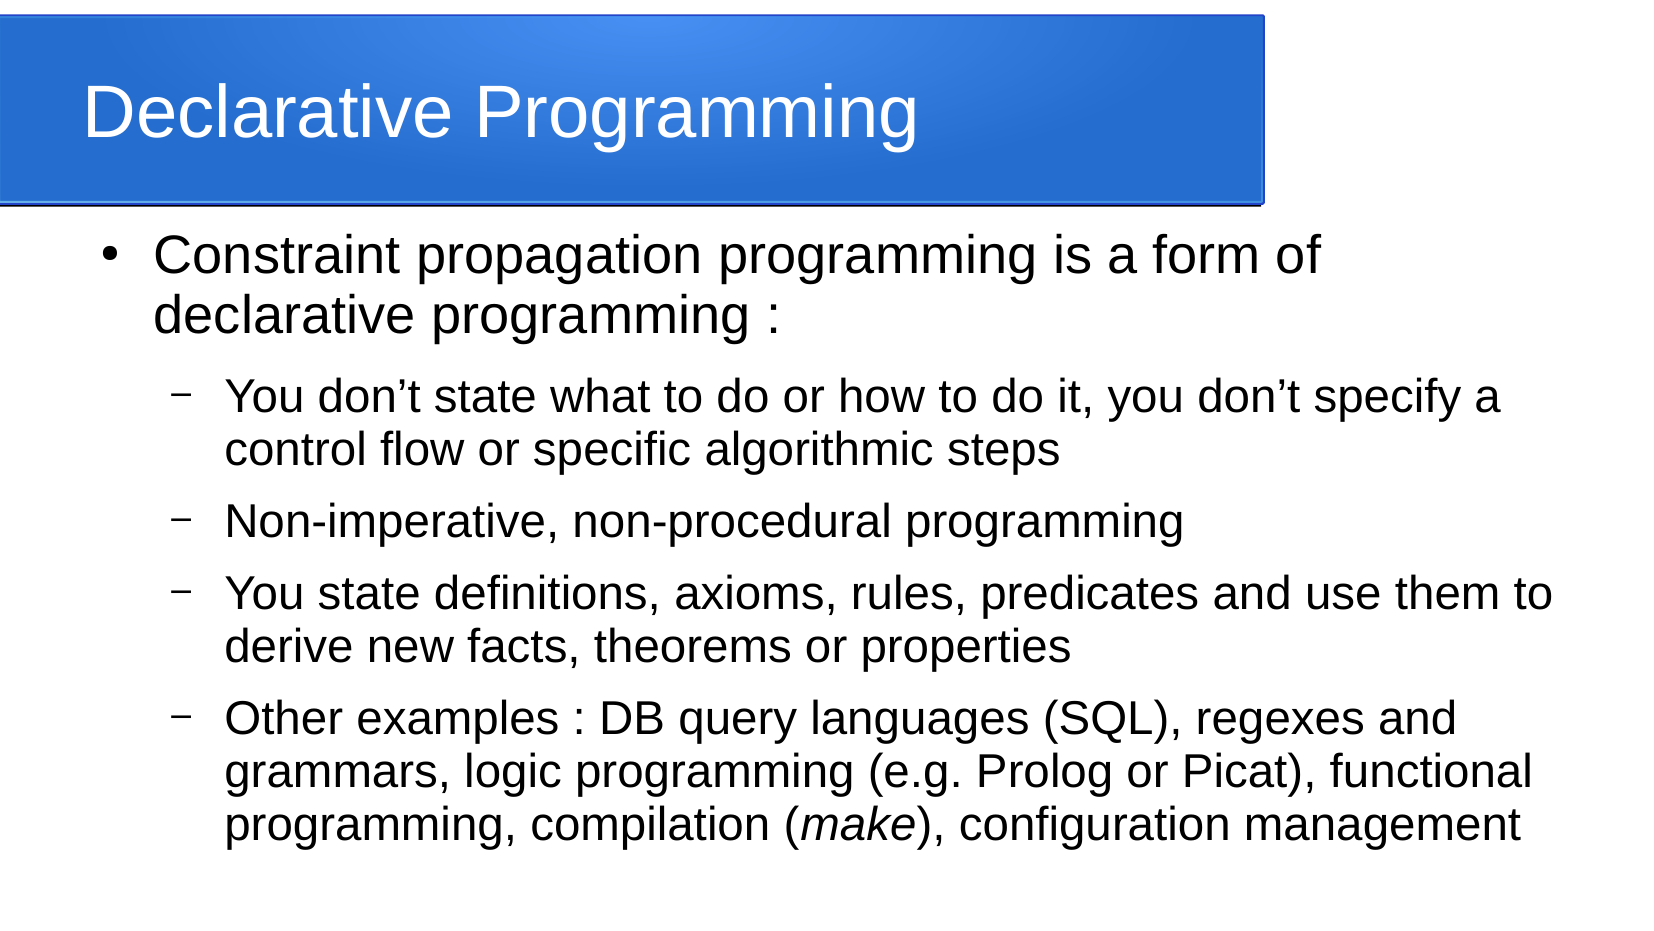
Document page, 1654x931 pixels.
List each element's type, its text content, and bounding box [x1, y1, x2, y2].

title Declarative Programming [82, 35, 1235, 189]
list Constraint propagation programming is a form of declarative programming : You don’t state what to do or how to do it, you don’t specify a control flow or specific algorithmic steps Non-imperative, non-procedural programming You state definitions, axioms, rules, predicates and use them to derive new facts, theorems or properties Other examples : DB query languages (SQL), regexes and grammars, logic programming (e.g. Prolog or Picat), functional programming, compilation (make), configuration management [82, 224, 1571, 886]
